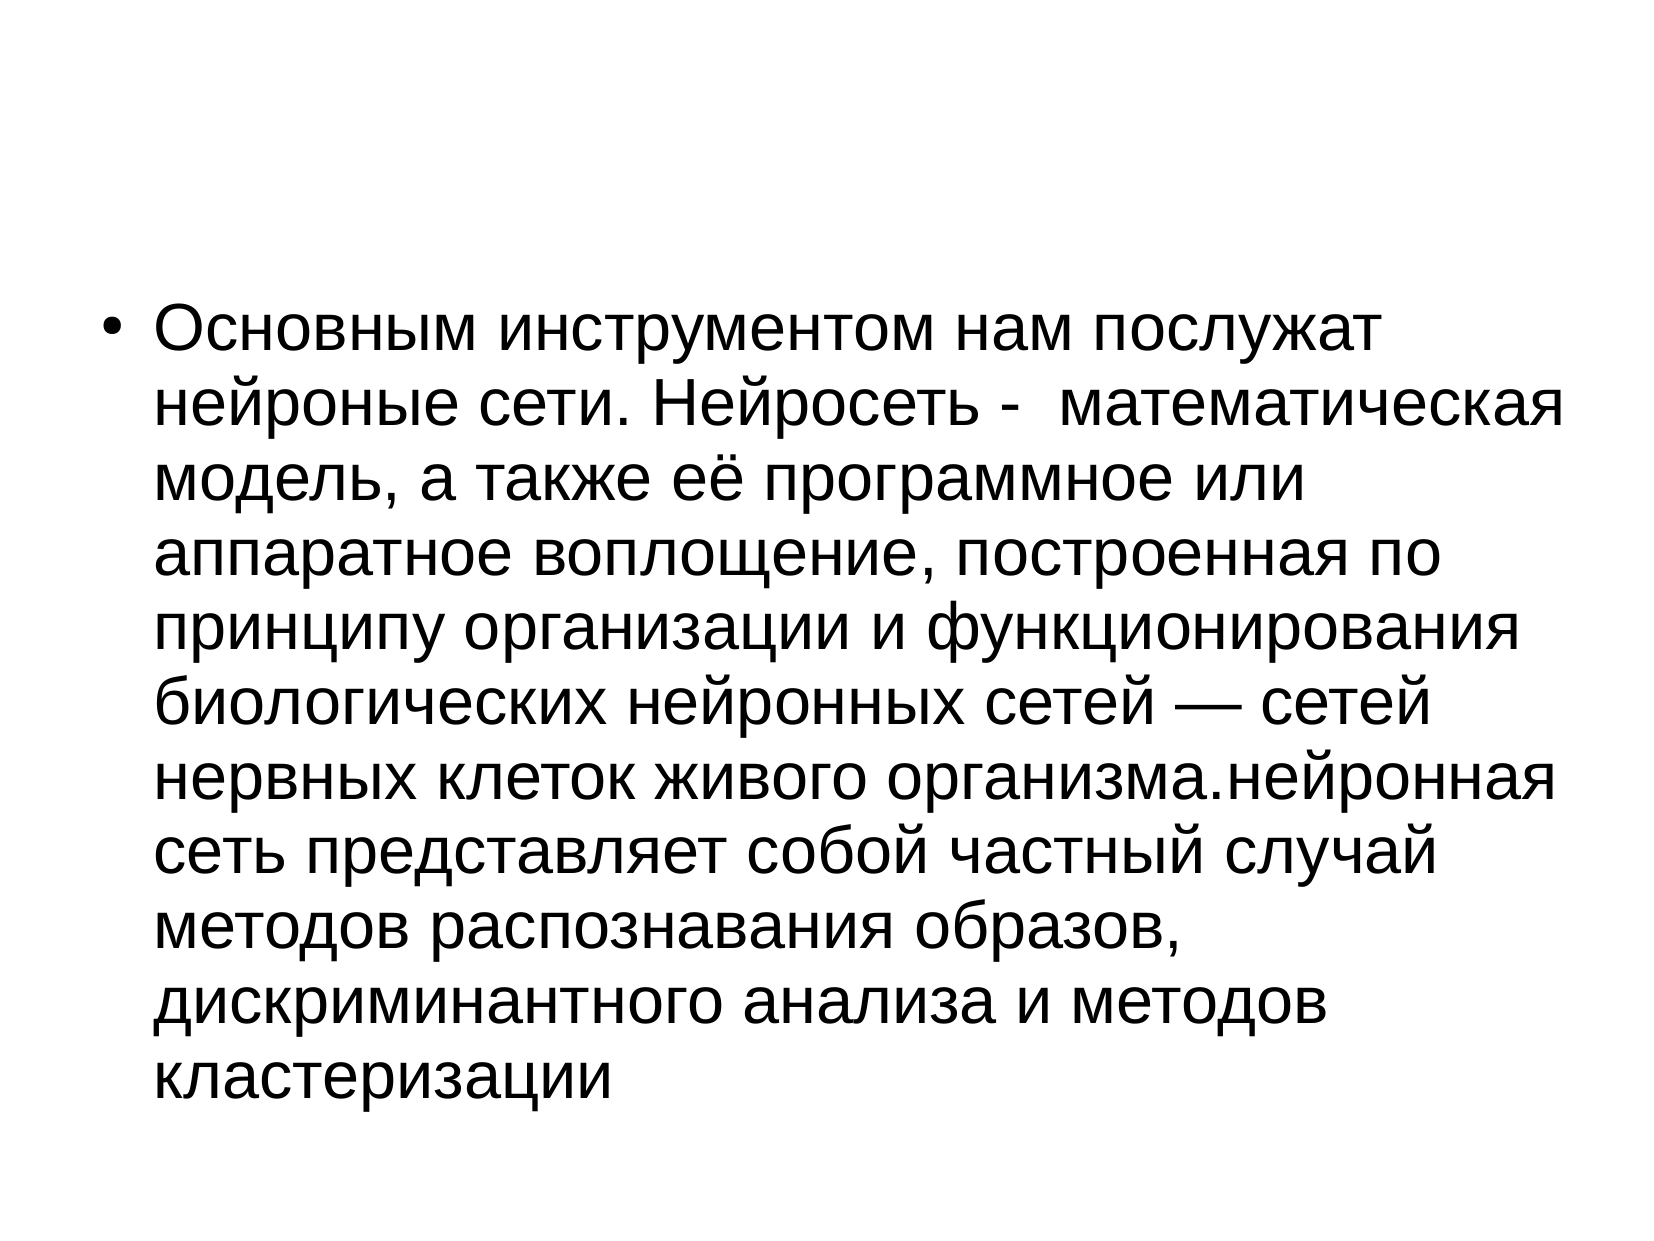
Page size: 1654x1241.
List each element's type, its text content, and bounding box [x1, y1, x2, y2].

list Основным инструментом нам послужат нейроные сети. Нейросеть - математическая модель, а также её программное или аппаратное воплощение, построенная по принципу организации и функционирования биологических нейронных сетей — сетей нервных клеток живого организма.нейронная сеть представляет собой частный случай методов распознавания образов, дискриминантного анализа и методов кластеризации [82, 290, 1571, 1113]
